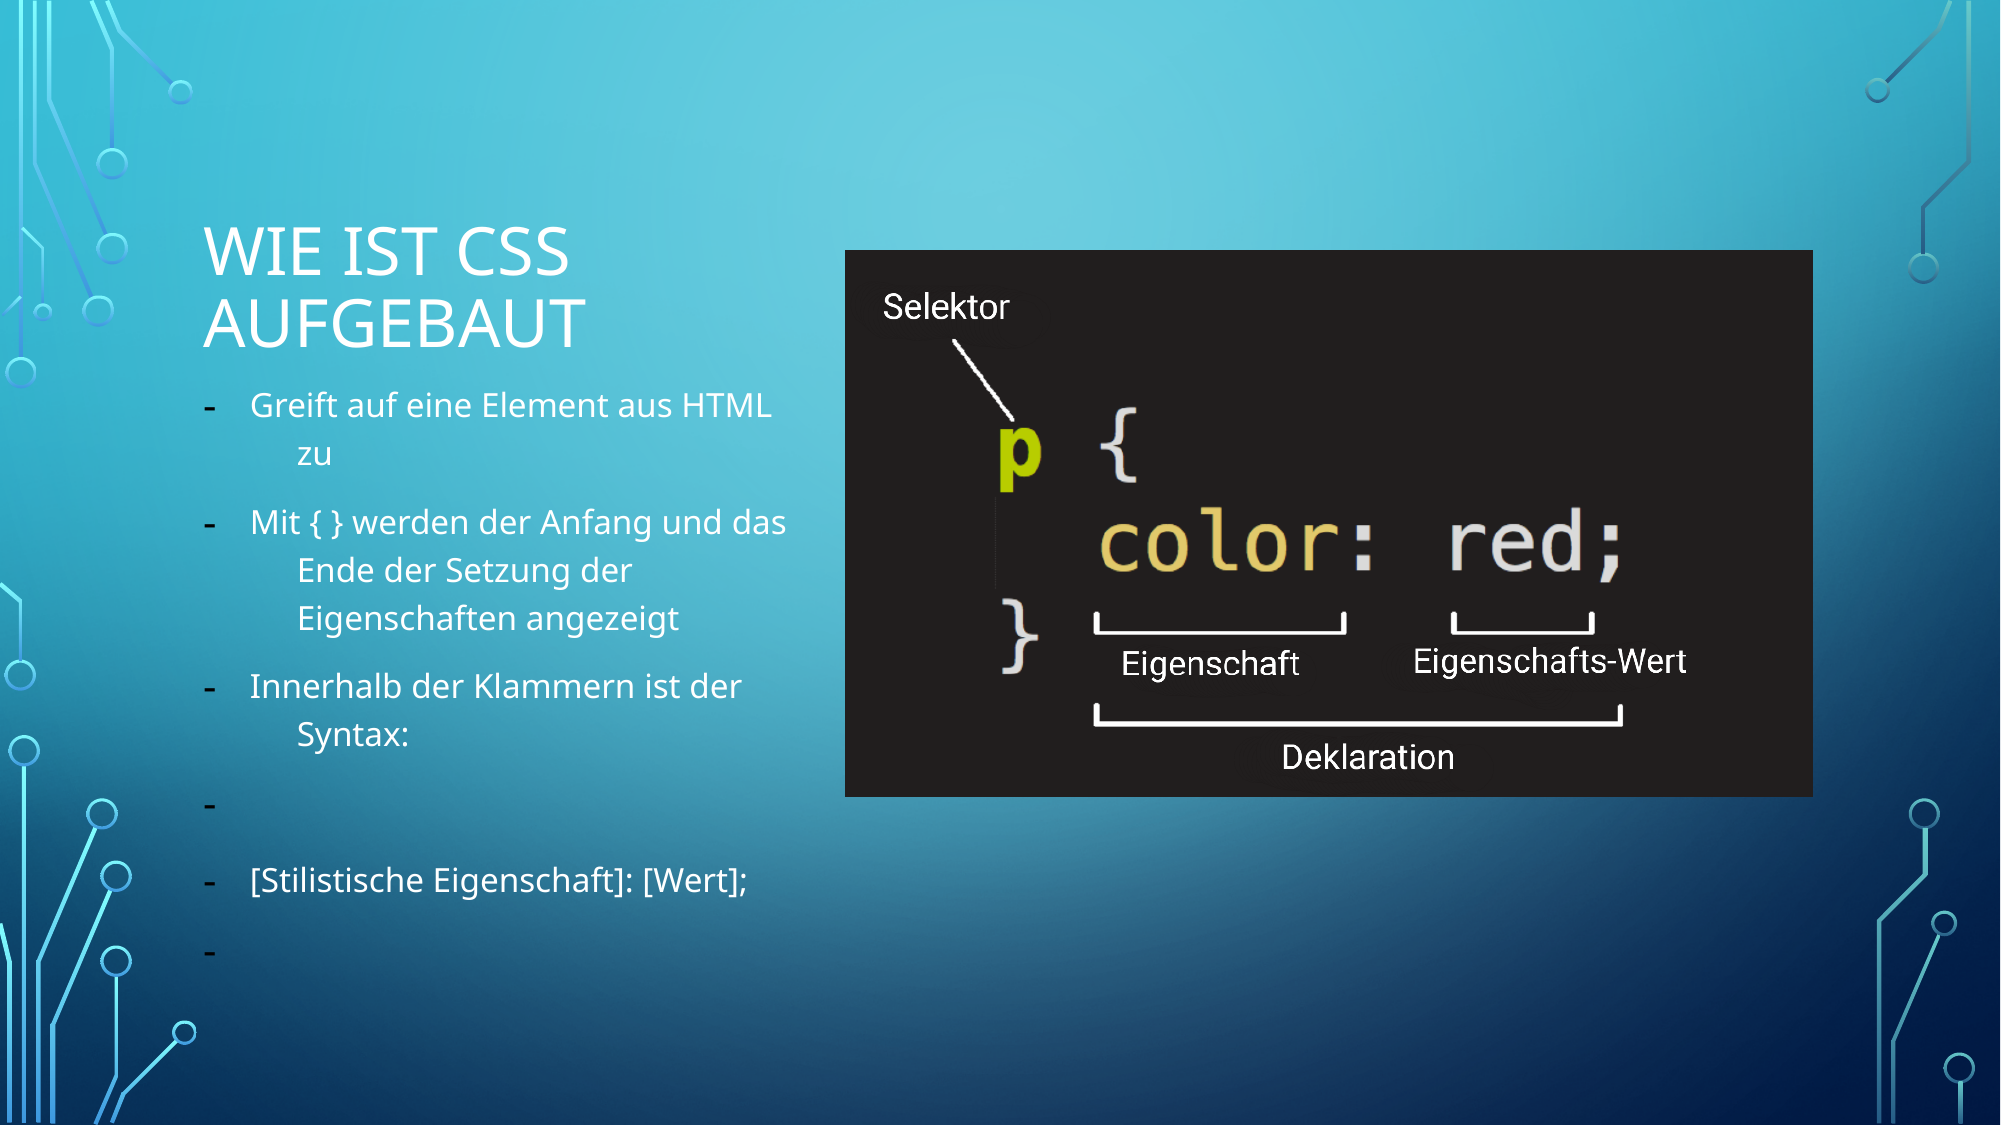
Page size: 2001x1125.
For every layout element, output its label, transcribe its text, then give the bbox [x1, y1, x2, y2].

picture [845, 250, 1813, 797]
list Greift auf eine Element aus HTML zu Mit { } werden der Anfang und das Ende der Setzung der Eigenschaften angezeigt Innerhalb der Klammern ist der Syntax: [Stilistische Eigenschaft]: [Wert]; [188, 369, 821, 951]
title Wie ist css aufgebaut [188, 99, 821, 369]
